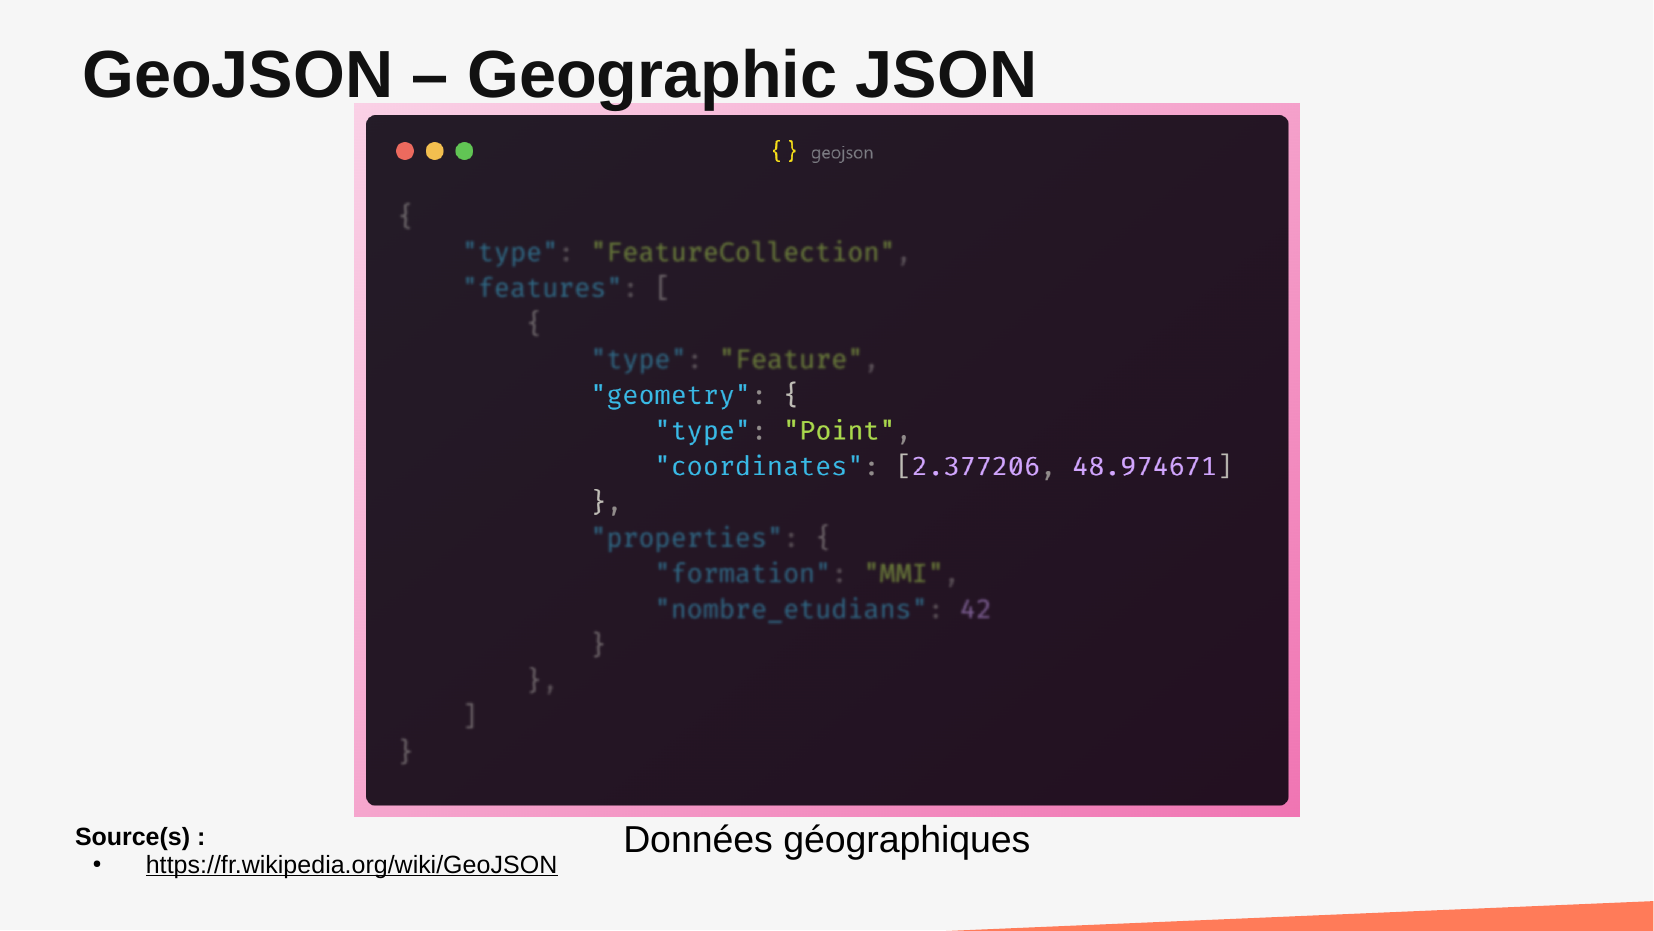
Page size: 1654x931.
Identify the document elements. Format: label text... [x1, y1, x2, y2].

picture [354, 115, 1300, 811]
text_box Source(s) : https://fr.wikipedia.org/wiki/GeoJSON [60, 815, 1546, 929]
title GeoJSON – Geographic JSON [82, 37, 1571, 115]
text_box [946, 901, 1654, 931]
text_box Données géographiques [295, 811, 1358, 869]
